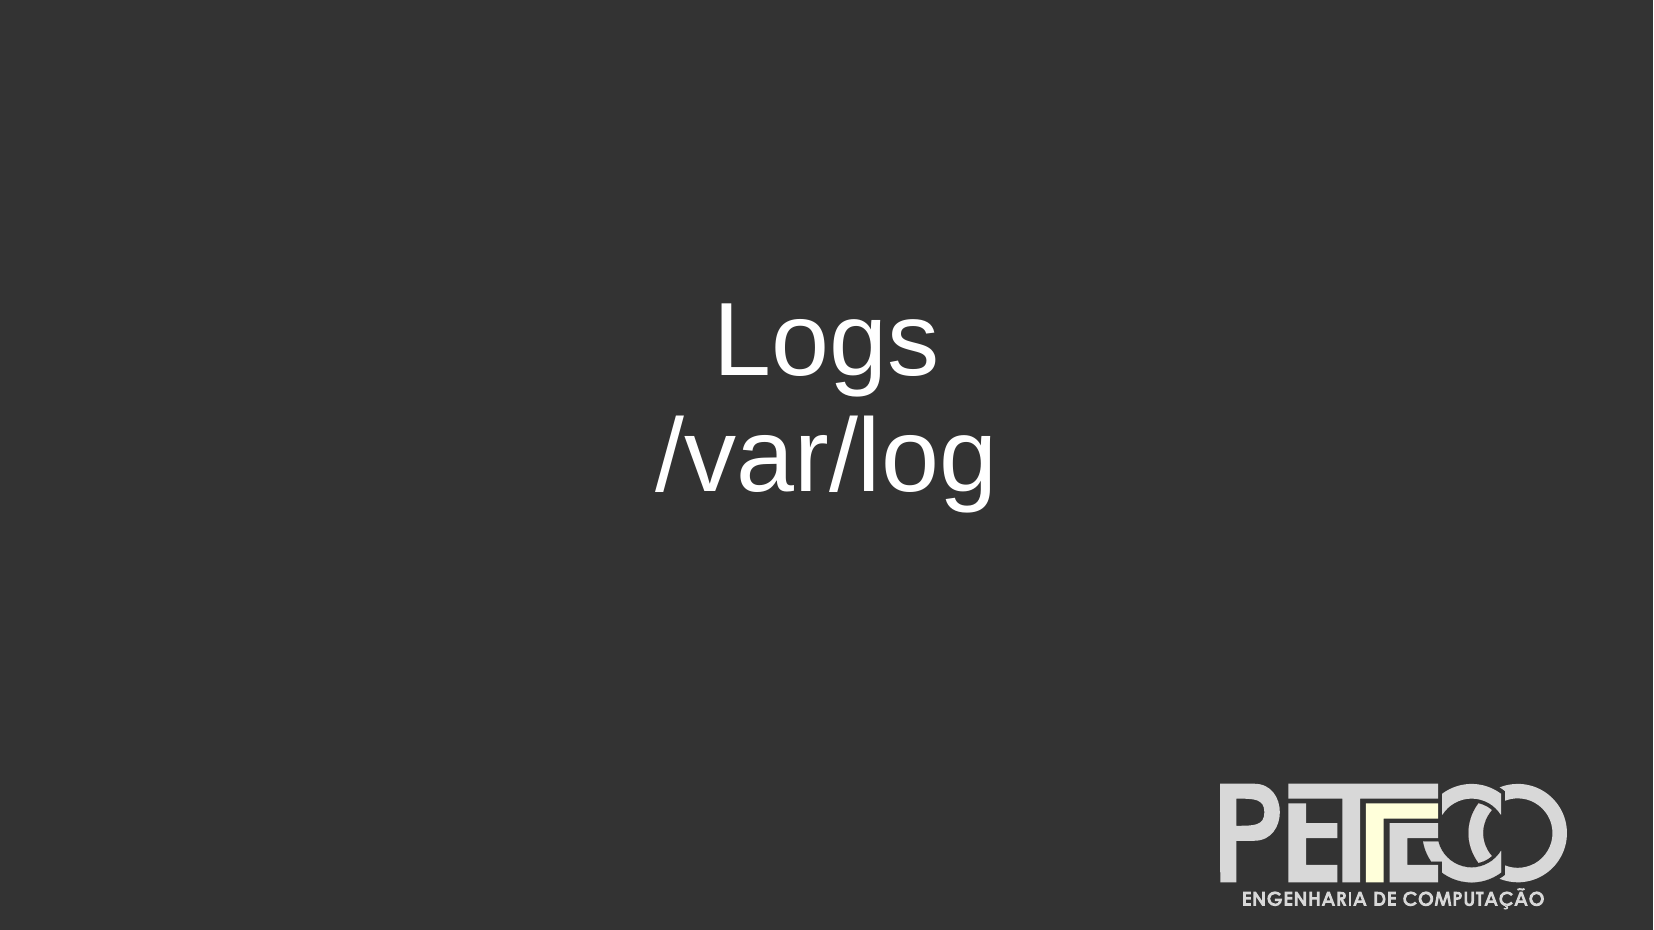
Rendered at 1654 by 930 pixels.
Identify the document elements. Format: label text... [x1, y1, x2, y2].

subtitle Logs /var/log [82, 37, 1571, 757]
